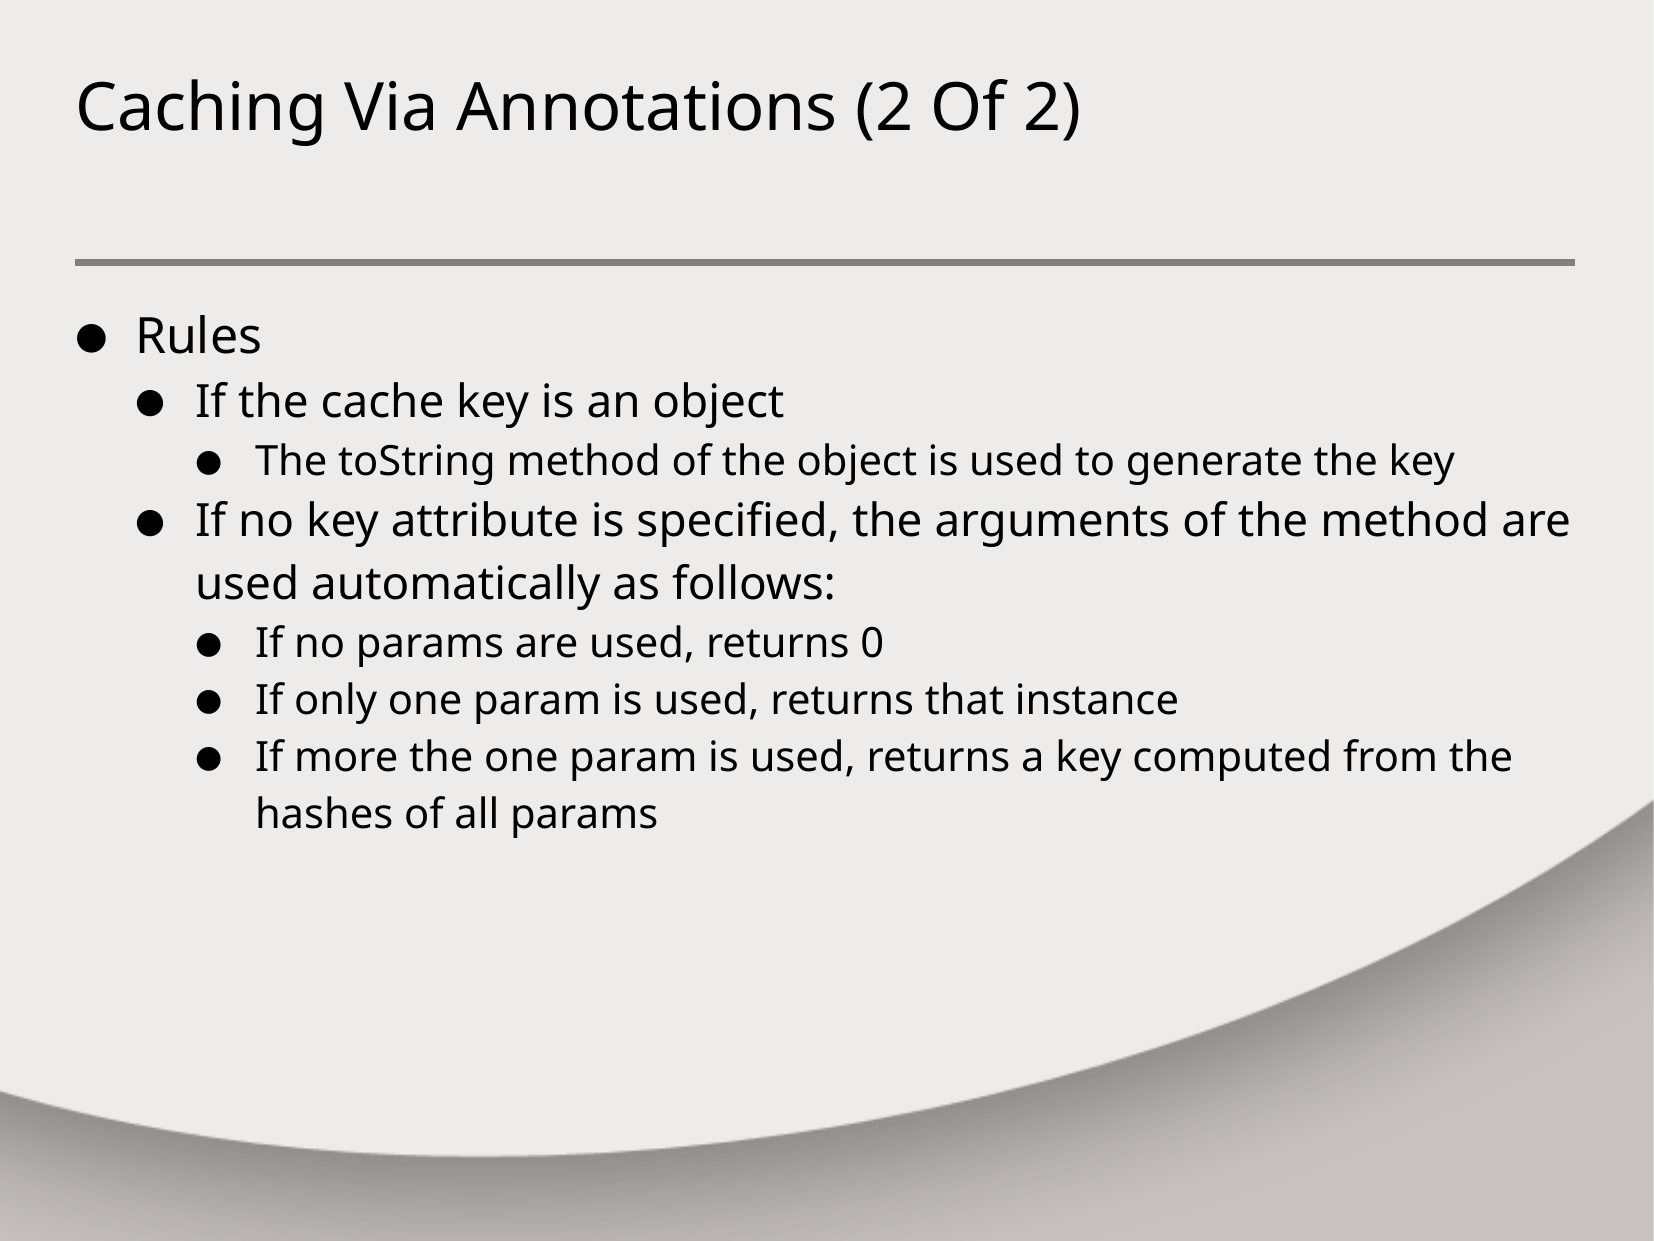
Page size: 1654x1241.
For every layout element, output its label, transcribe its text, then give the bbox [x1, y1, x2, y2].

picture [0, 0, 1654, 1241]
title Caching Via Annotations (2 Of 2) [75, 75, 1576, 226]
list Rules If the cache key is an object The toString method of the object is used to generate the key If no key attribute is specified, the arguments of the method are used automatically as follows: If no params are used, returns 0 If only one param is used, returns that instance If more the one param is used, returns a key computed from the hashes of all params [75, 300, 1576, 1163]
